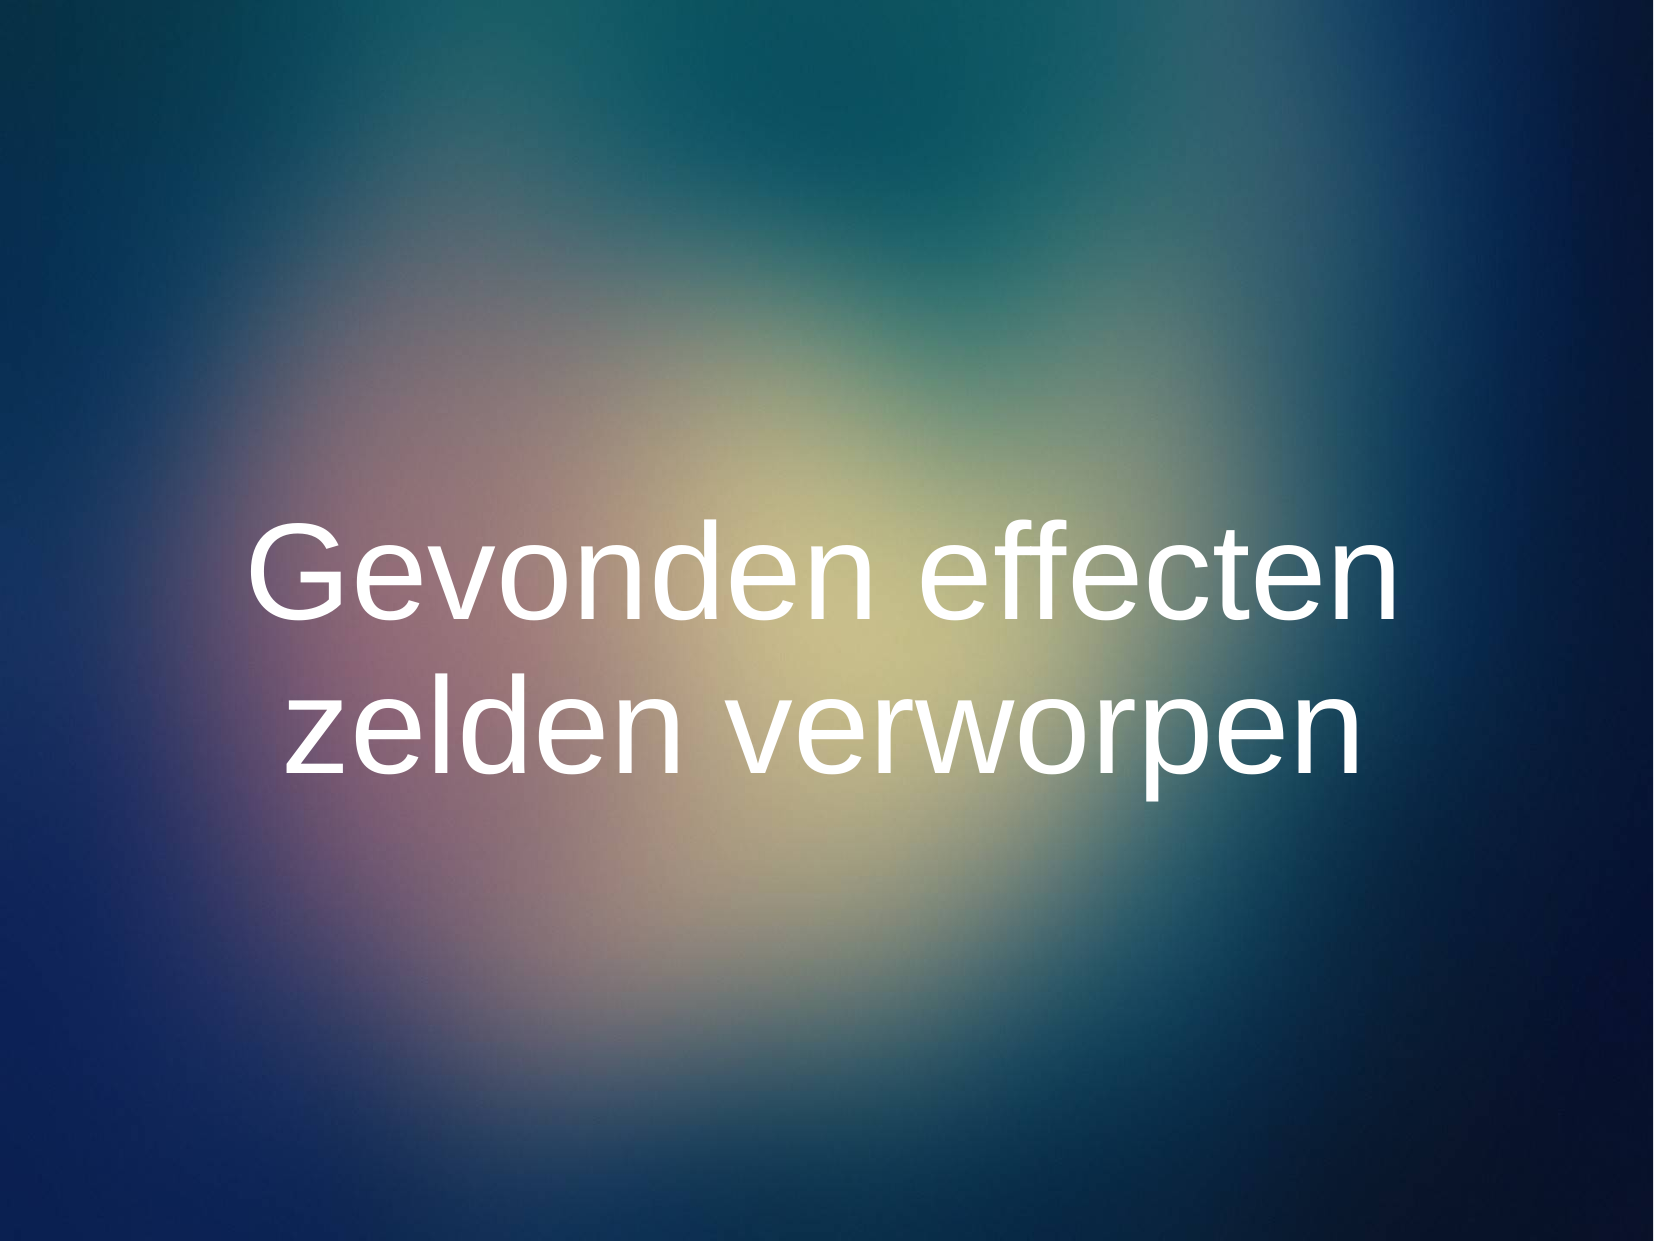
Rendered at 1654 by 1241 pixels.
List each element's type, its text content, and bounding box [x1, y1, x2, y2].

picture [0, 0, 1654, 1241]
text_box Gevonden effecten zelden verworpen [60, 487, 1589, 811]
